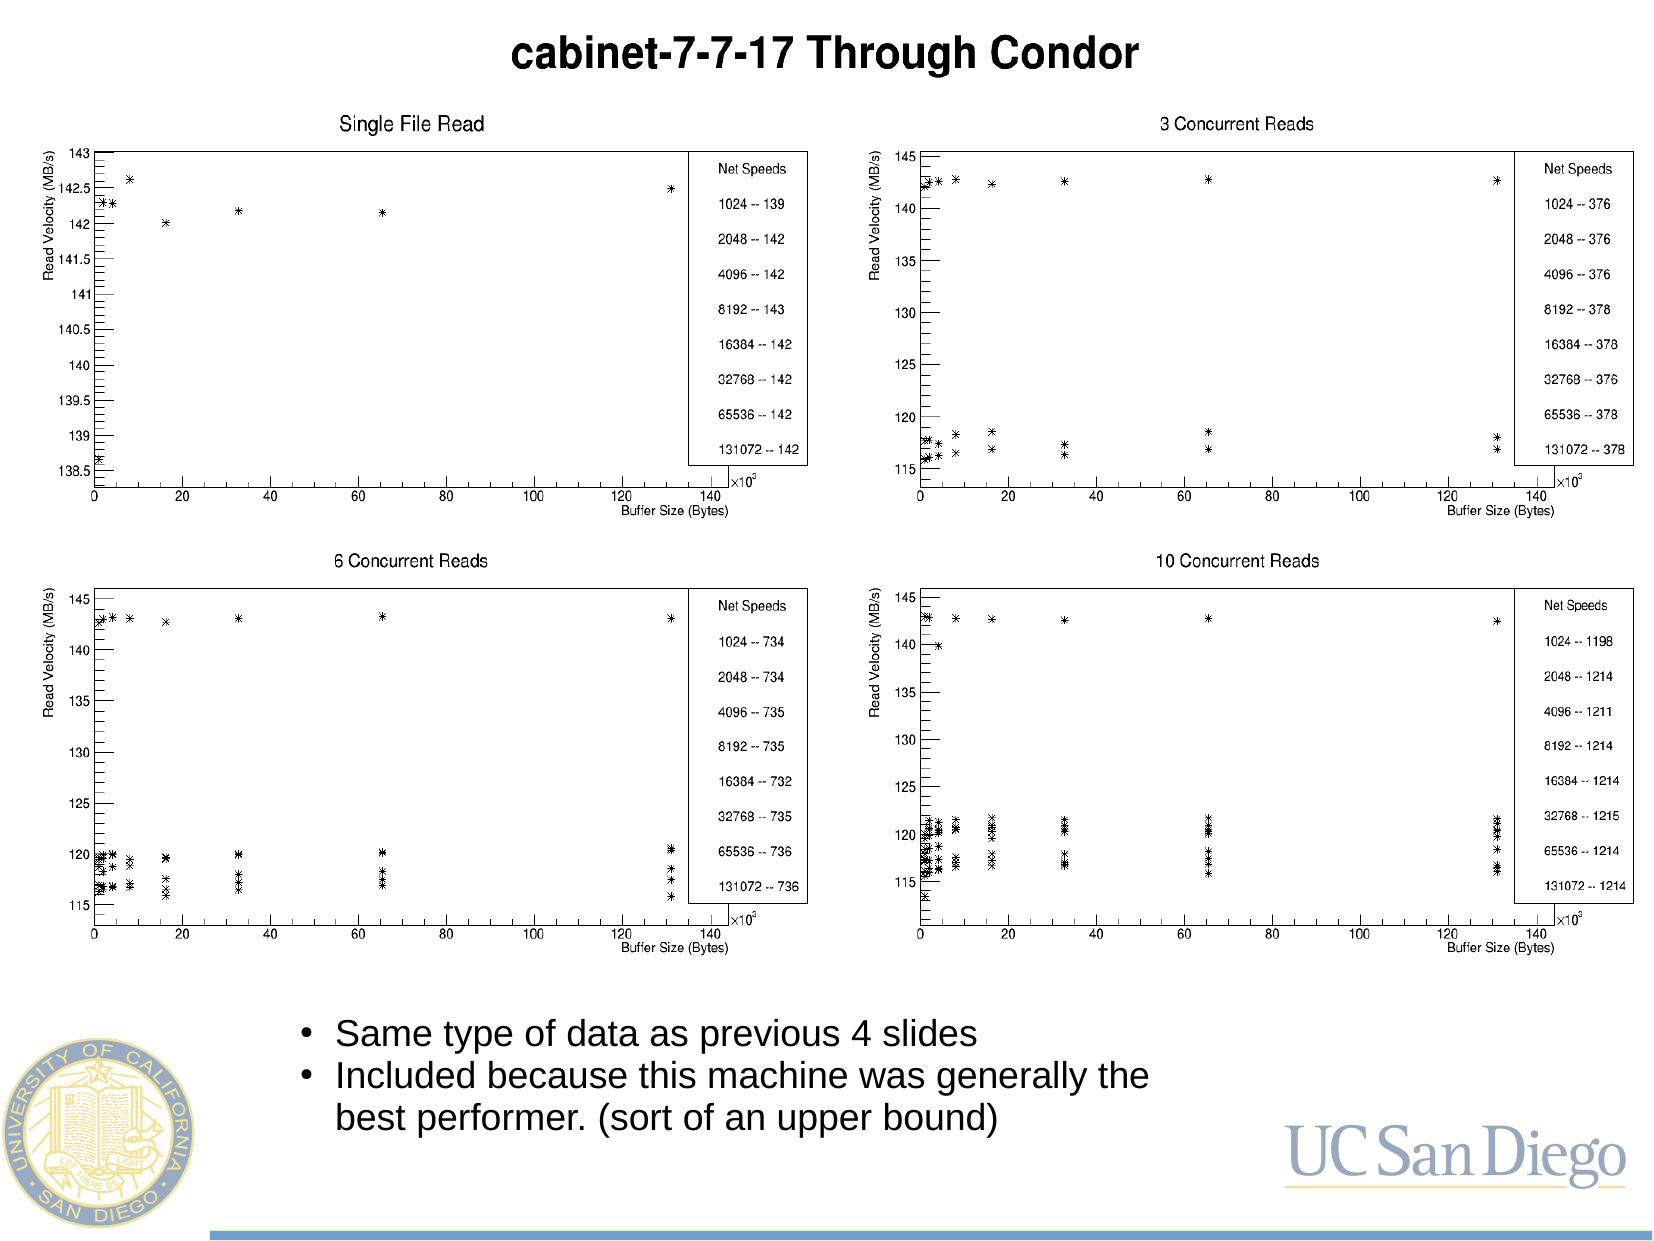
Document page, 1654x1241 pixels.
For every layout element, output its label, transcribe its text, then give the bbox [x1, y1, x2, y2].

picture [0, 1034, 196, 1231]
text_box Same type of data as previous 4 slides Included because this machine was generally the best performer. (sort of an upper bound) [285, 1005, 1246, 1146]
picture [0, 3, 1650, 976]
text_box [209, 1230, 1653, 1241]
picture [1253, 1089, 1653, 1230]
